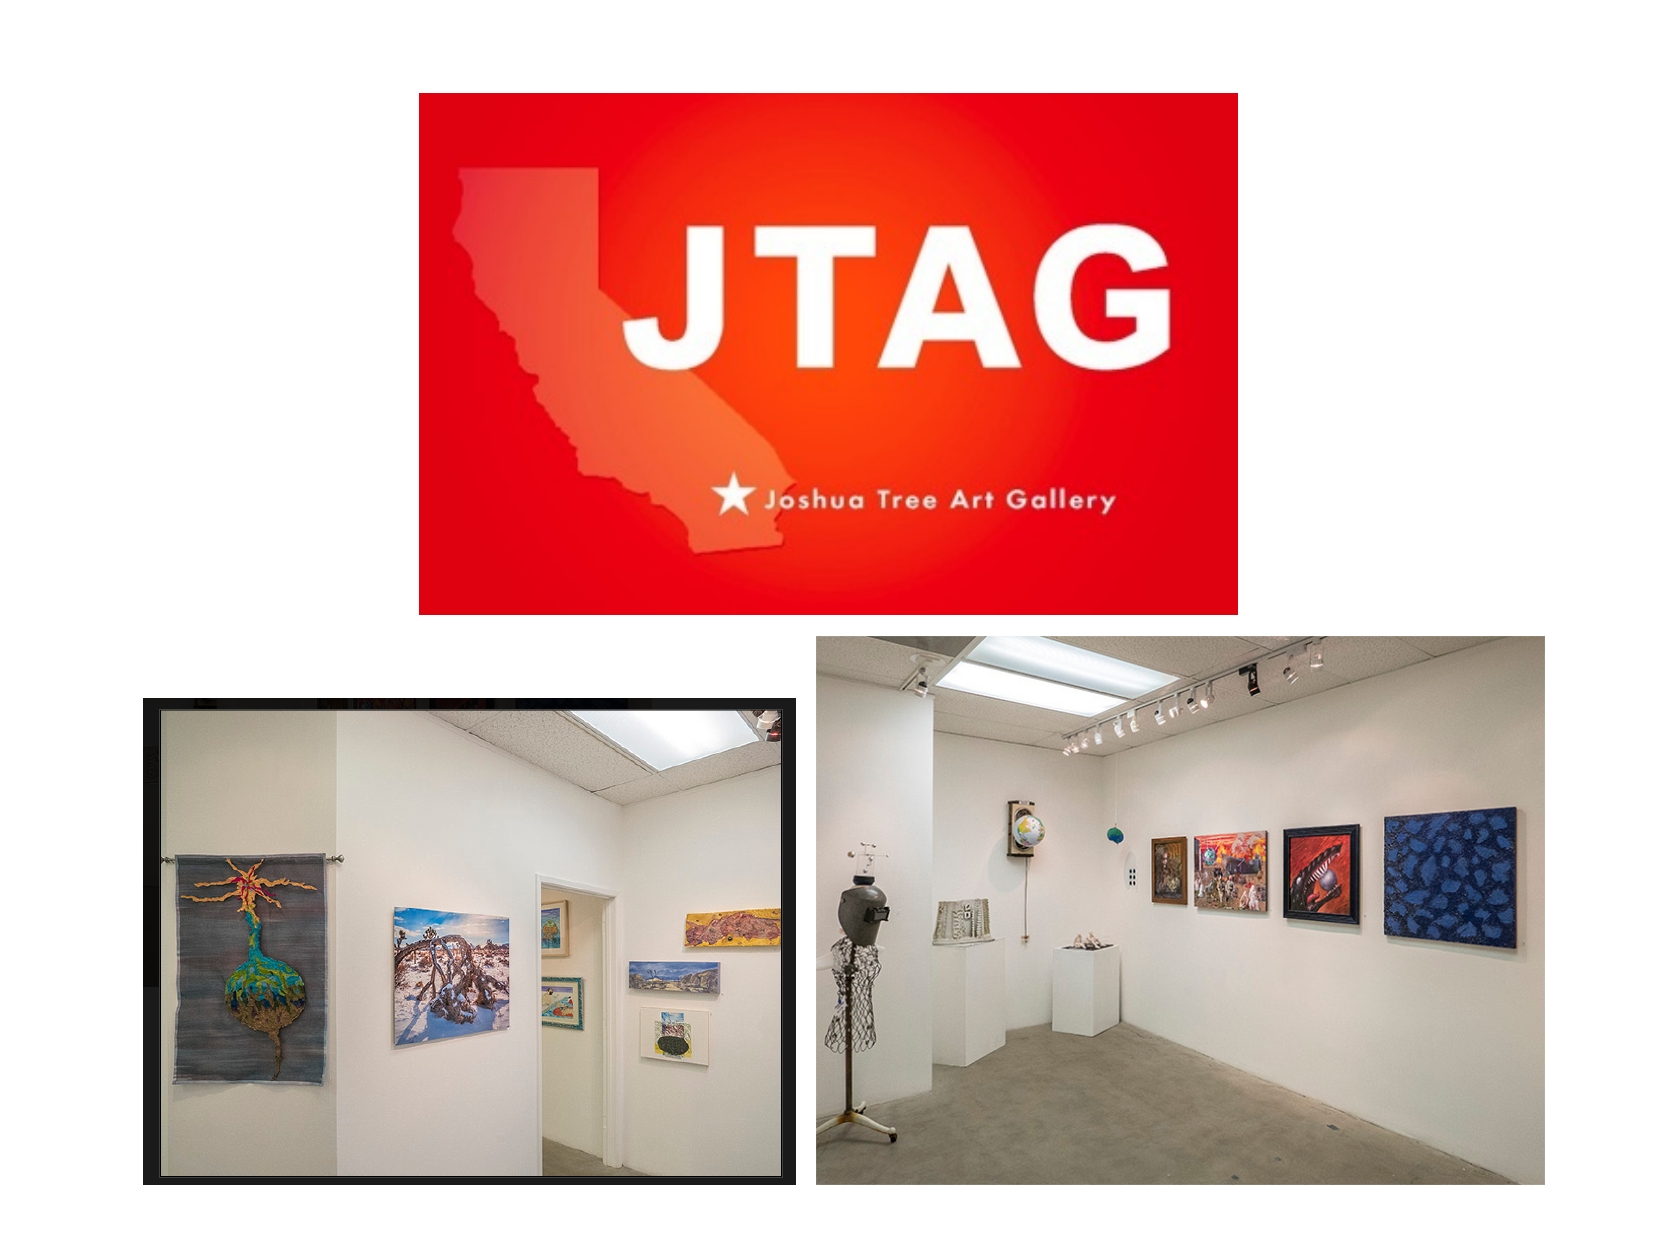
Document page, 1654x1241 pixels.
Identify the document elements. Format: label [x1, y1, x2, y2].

picture [143, 698, 796, 1186]
picture [810, 629, 1549, 1191]
picture [419, 93, 1238, 616]
